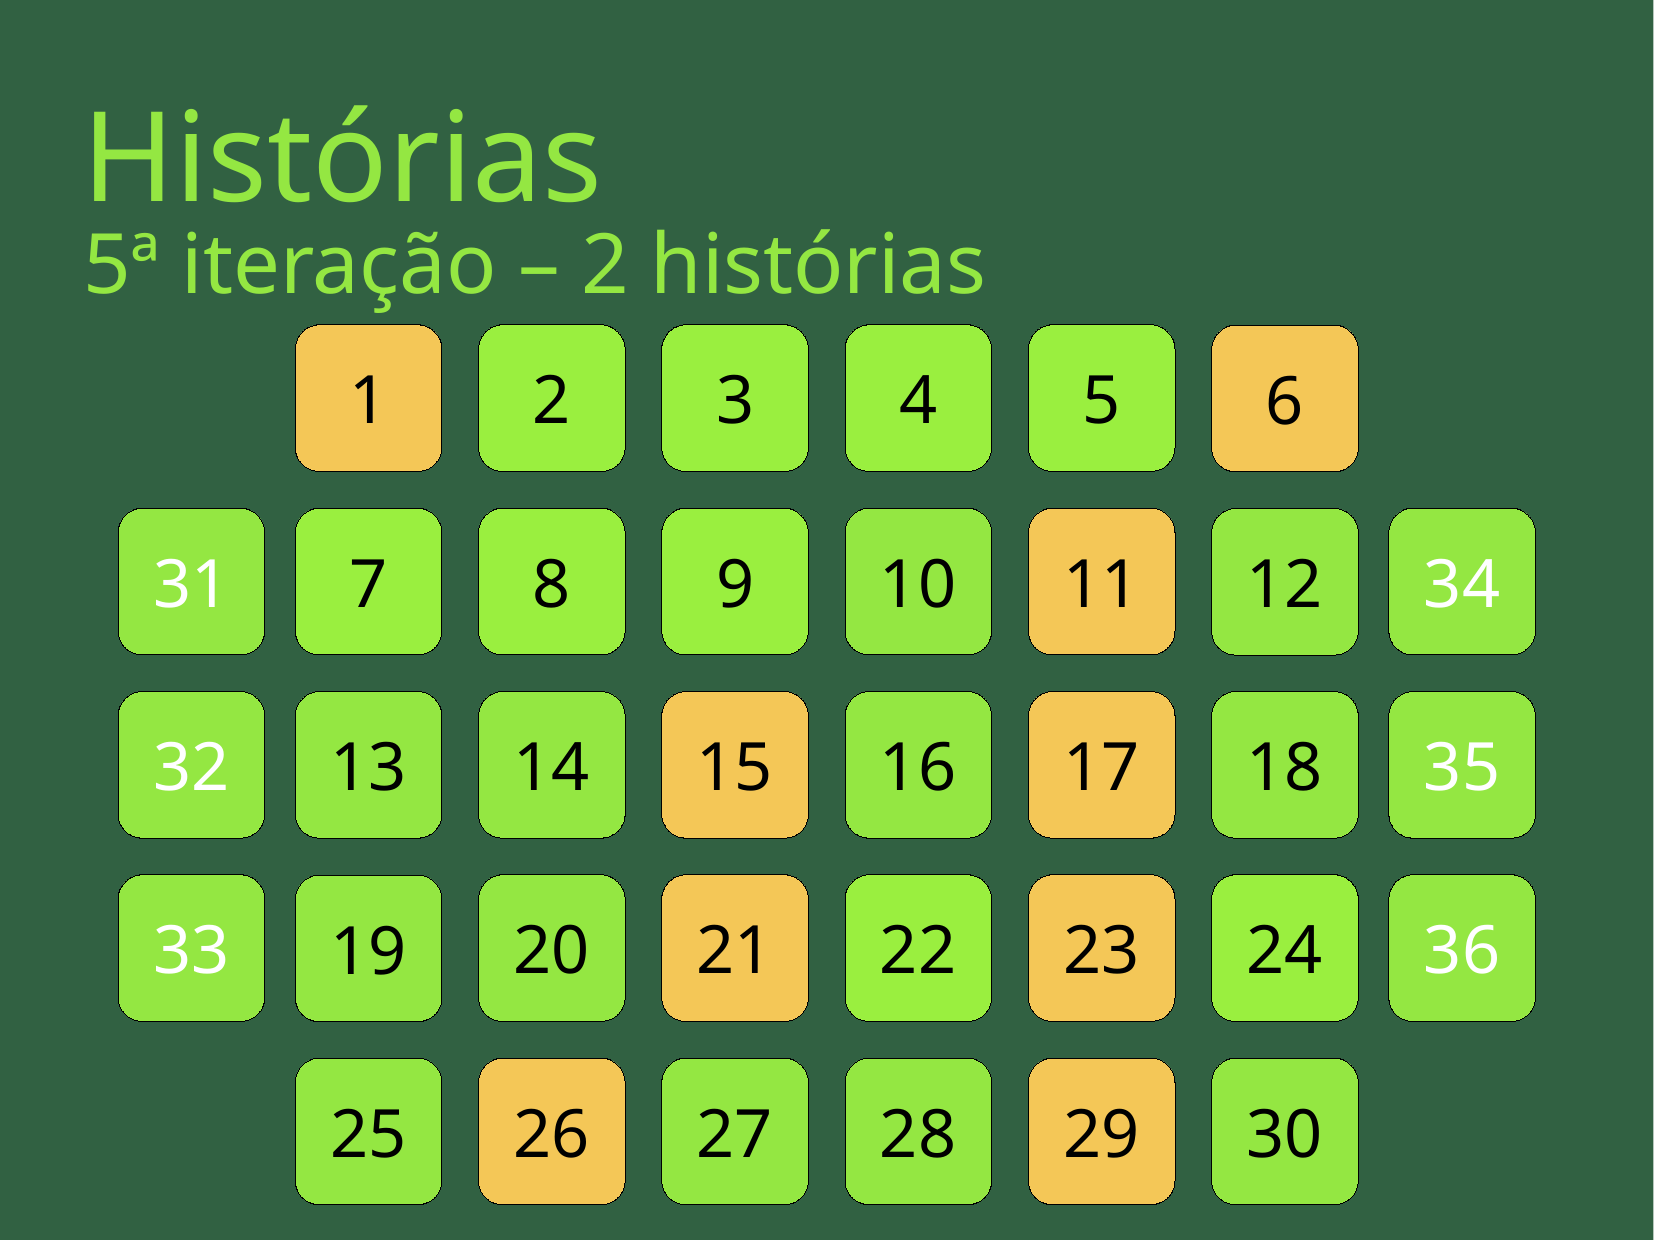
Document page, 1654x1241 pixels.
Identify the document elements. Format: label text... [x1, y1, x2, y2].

text_box 25 [295, 1058, 442, 1205]
text_box 18 [1211, 691, 1359, 839]
text_box 13 [295, 691, 442, 839]
text_box 31 [118, 508, 265, 655]
text_box 30 [1211, 1058, 1359, 1205]
text_box 32 [118, 691, 265, 839]
text_box 22 [845, 874, 992, 1022]
text_box 20 [478, 874, 626, 1022]
text_box 14 [478, 691, 626, 839]
text_box 34 [1388, 508, 1536, 655]
text_box 21 [661, 874, 809, 1022]
text_box 29 [1028, 1058, 1176, 1205]
text_box 27 [661, 1058, 809, 1205]
text_box 33 [118, 874, 265, 1022]
text_box 15 [661, 691, 809, 839]
text_box 28 [845, 1058, 992, 1205]
text_box 6 [1211, 325, 1359, 472]
text_box 12 [1211, 508, 1359, 656]
text_box 7 [295, 508, 442, 655]
title Histórias [82, 49, 1571, 257]
text_box 26 [478, 1058, 626, 1205]
text_box 5 [1028, 324, 1176, 472]
text_box 4 [845, 324, 992, 472]
text_box 3 [661, 324, 809, 472]
text_box 35 [1388, 691, 1536, 839]
text_box 19 [295, 875, 442, 1022]
text_box 11 [1028, 508, 1176, 655]
text_box 17 [1028, 691, 1176, 839]
text_box 2 [478, 324, 626, 472]
text_box 1 [295, 324, 442, 472]
text_box 24 [1211, 874, 1359, 1022]
title 5ª iteração – 2 histórias [83, 183, 1572, 340]
text_box 23 [1028, 874, 1176, 1022]
text_box 9 [661, 508, 809, 655]
text_box 8 [478, 508, 626, 655]
text_box 16 [845, 691, 992, 839]
text_box 10 [845, 508, 992, 655]
text_box 36 [1388, 874, 1536, 1022]
